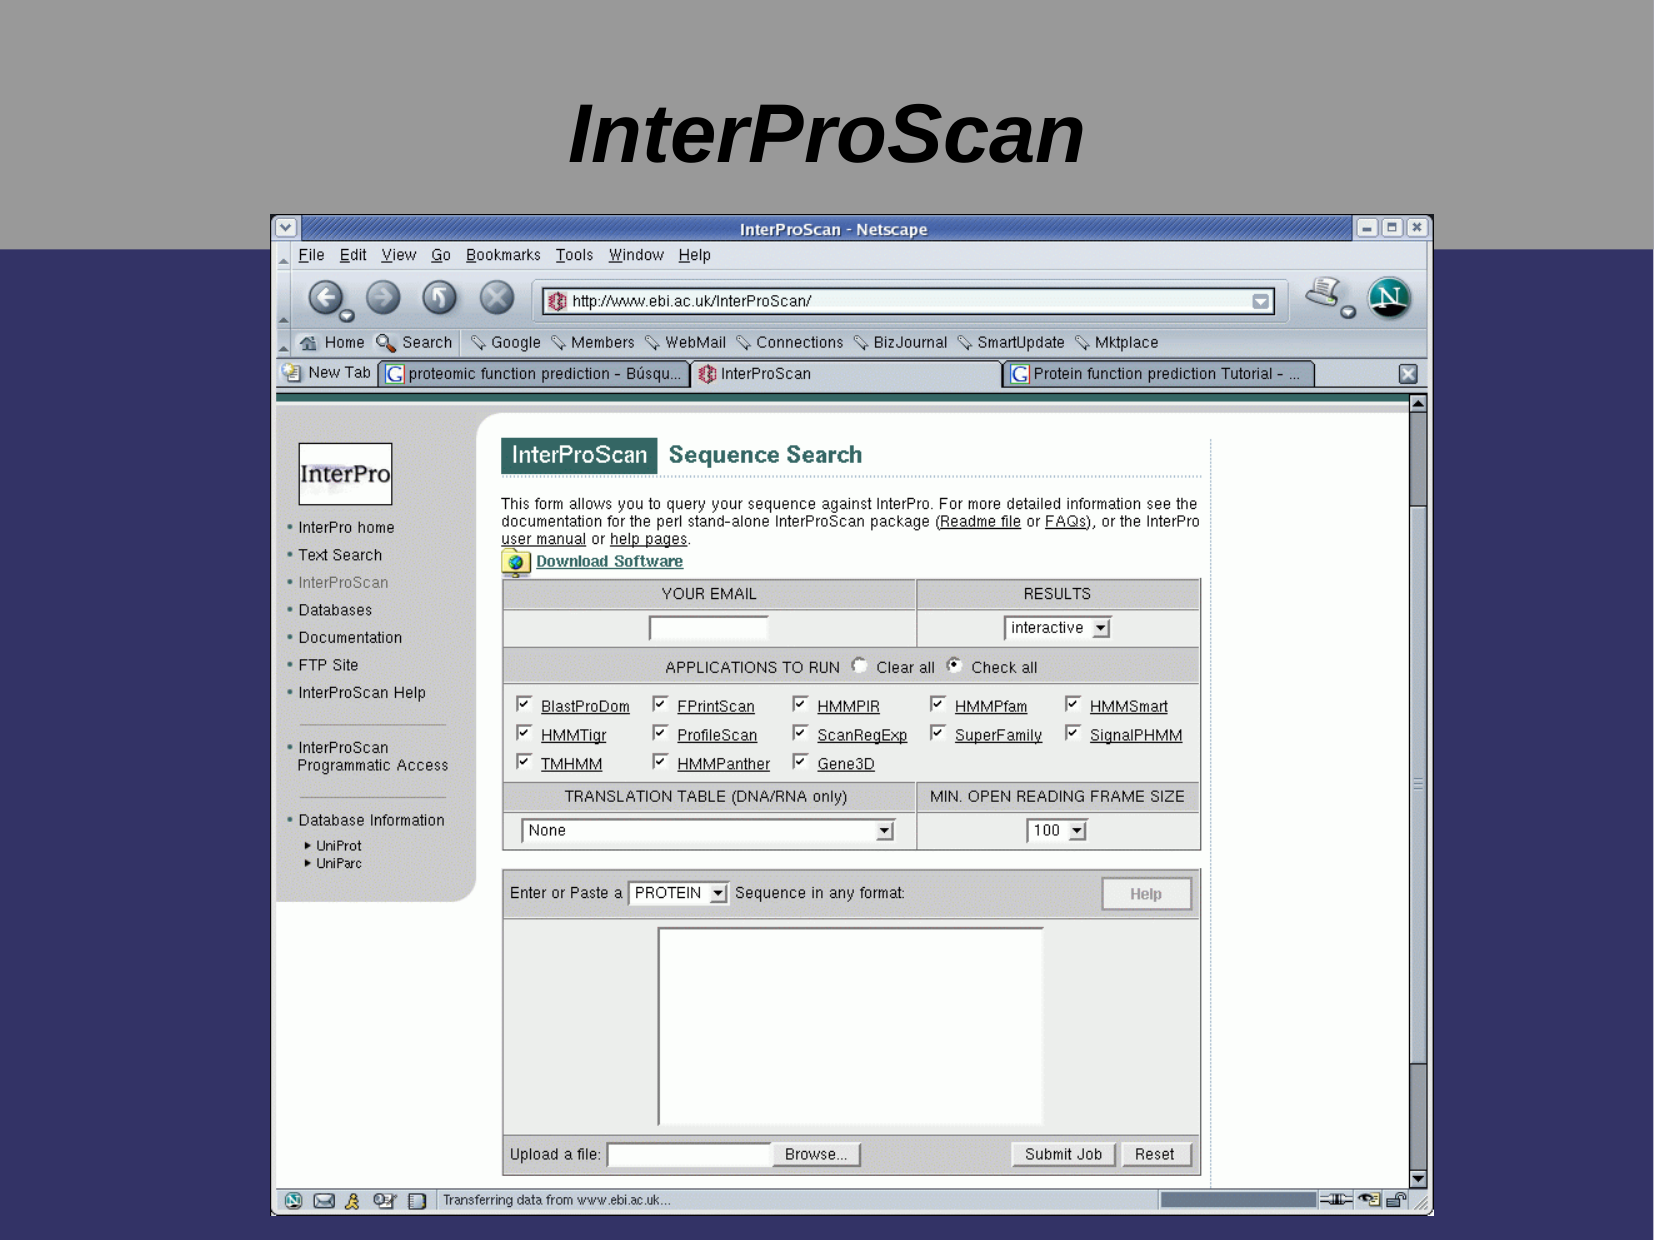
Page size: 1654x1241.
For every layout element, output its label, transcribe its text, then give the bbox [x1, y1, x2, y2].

picture [270, 214, 1434, 1216]
title InterProScan [121, 19, 1534, 227]
